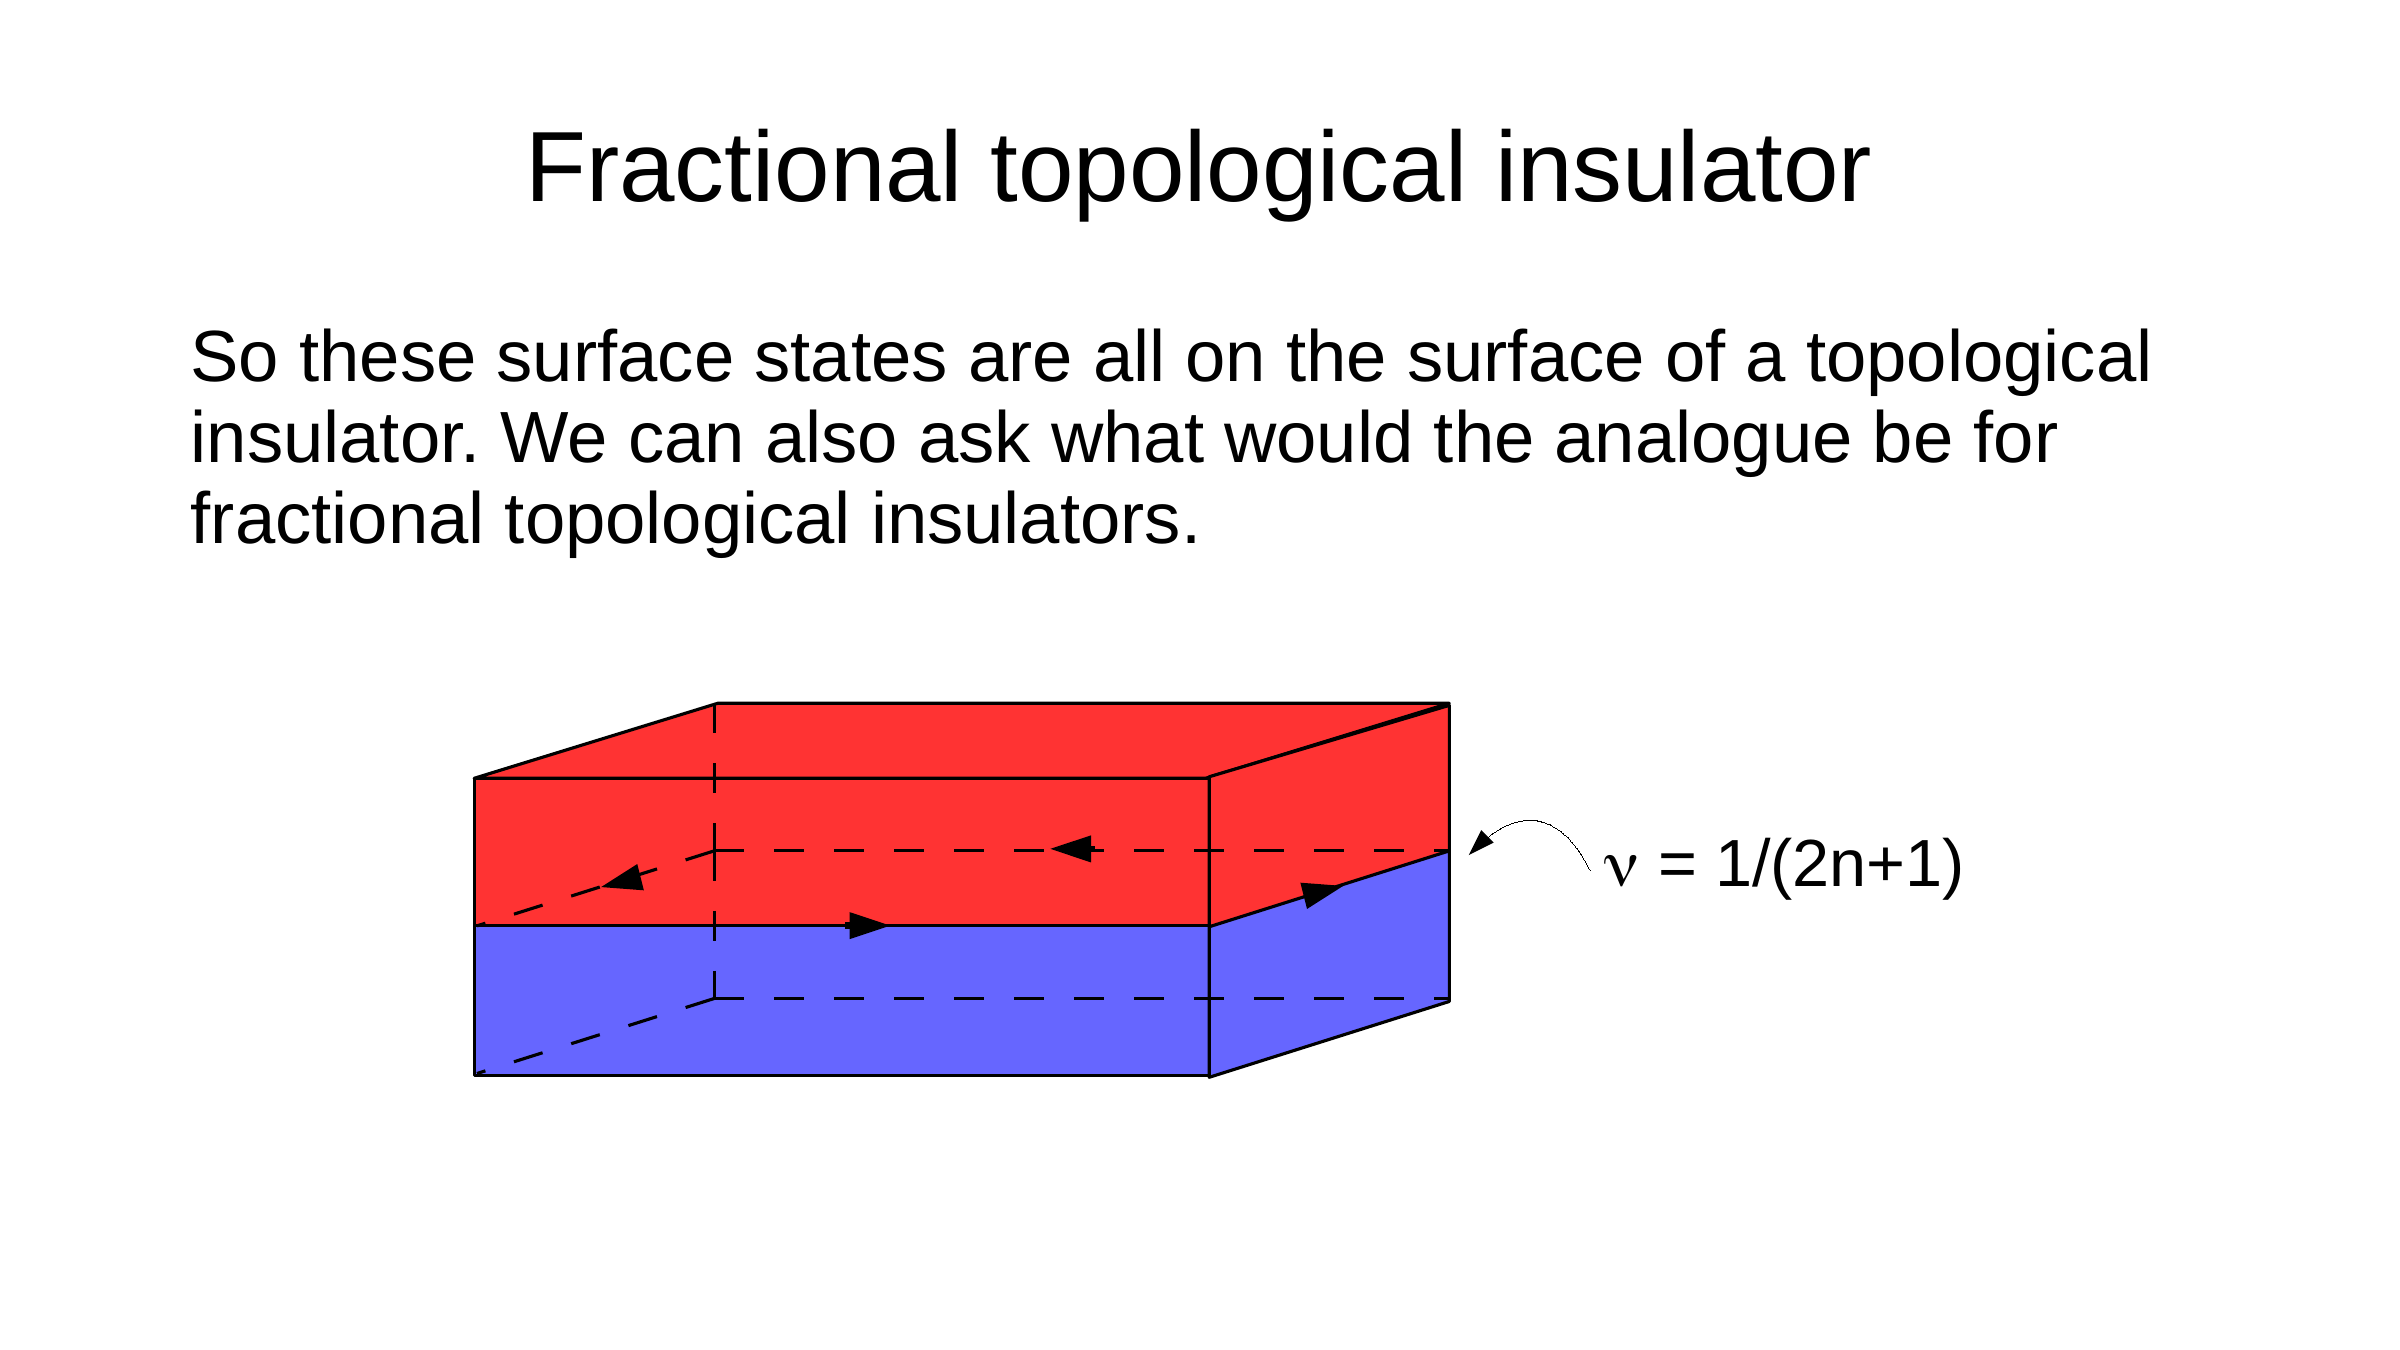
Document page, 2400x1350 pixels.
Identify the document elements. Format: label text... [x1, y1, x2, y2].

text_box [474, 703, 1450, 1078]
list So these surface states are all on the surface of a topological insulator. We can also ask what would the analogue be for fractional topological insulators. [120, 315, 2280, 1207]
title Fractional topological insulator [120, 53, 2280, 280]
text_box n = 1/(2n+1) [1590, 818, 2161, 916]
